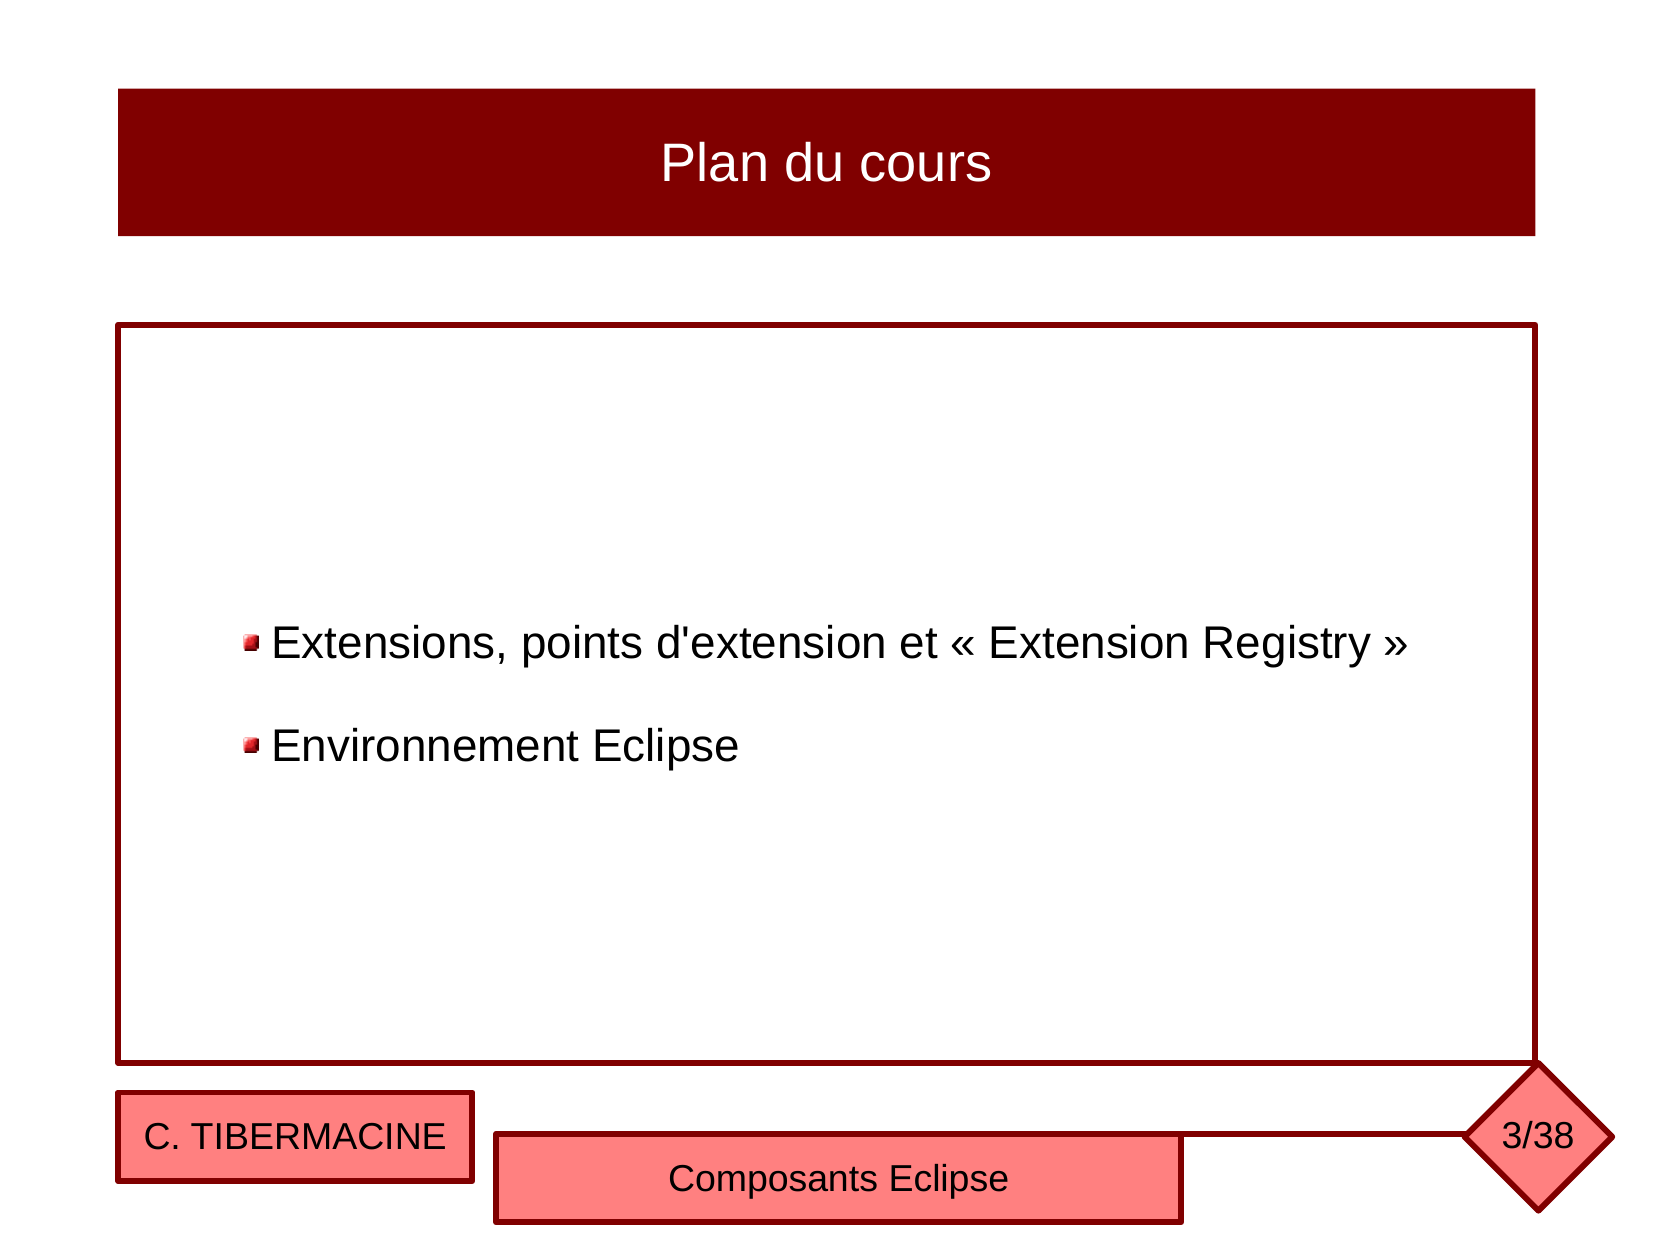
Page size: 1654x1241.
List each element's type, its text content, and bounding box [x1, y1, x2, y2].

text_box Composants Eclipse [496, 1133, 1182, 1223]
text_box C. TIBERMACINE [118, 1092, 473, 1182]
text_box [1464, 1115, 1486, 1159]
text_box [1491, 1164, 1586, 1211]
text_box Extensions, points d'extension et « Extension Registry » Environnement Eclipse [118, 324, 1536, 1063]
text_box [1494, 1062, 1583, 1107]
text_box <numéro>/38 [1486, 1107, 1654, 1164]
picture [243, 737, 259, 753]
text_box Plan du cours [118, 88, 1536, 237]
picture [243, 634, 259, 651]
